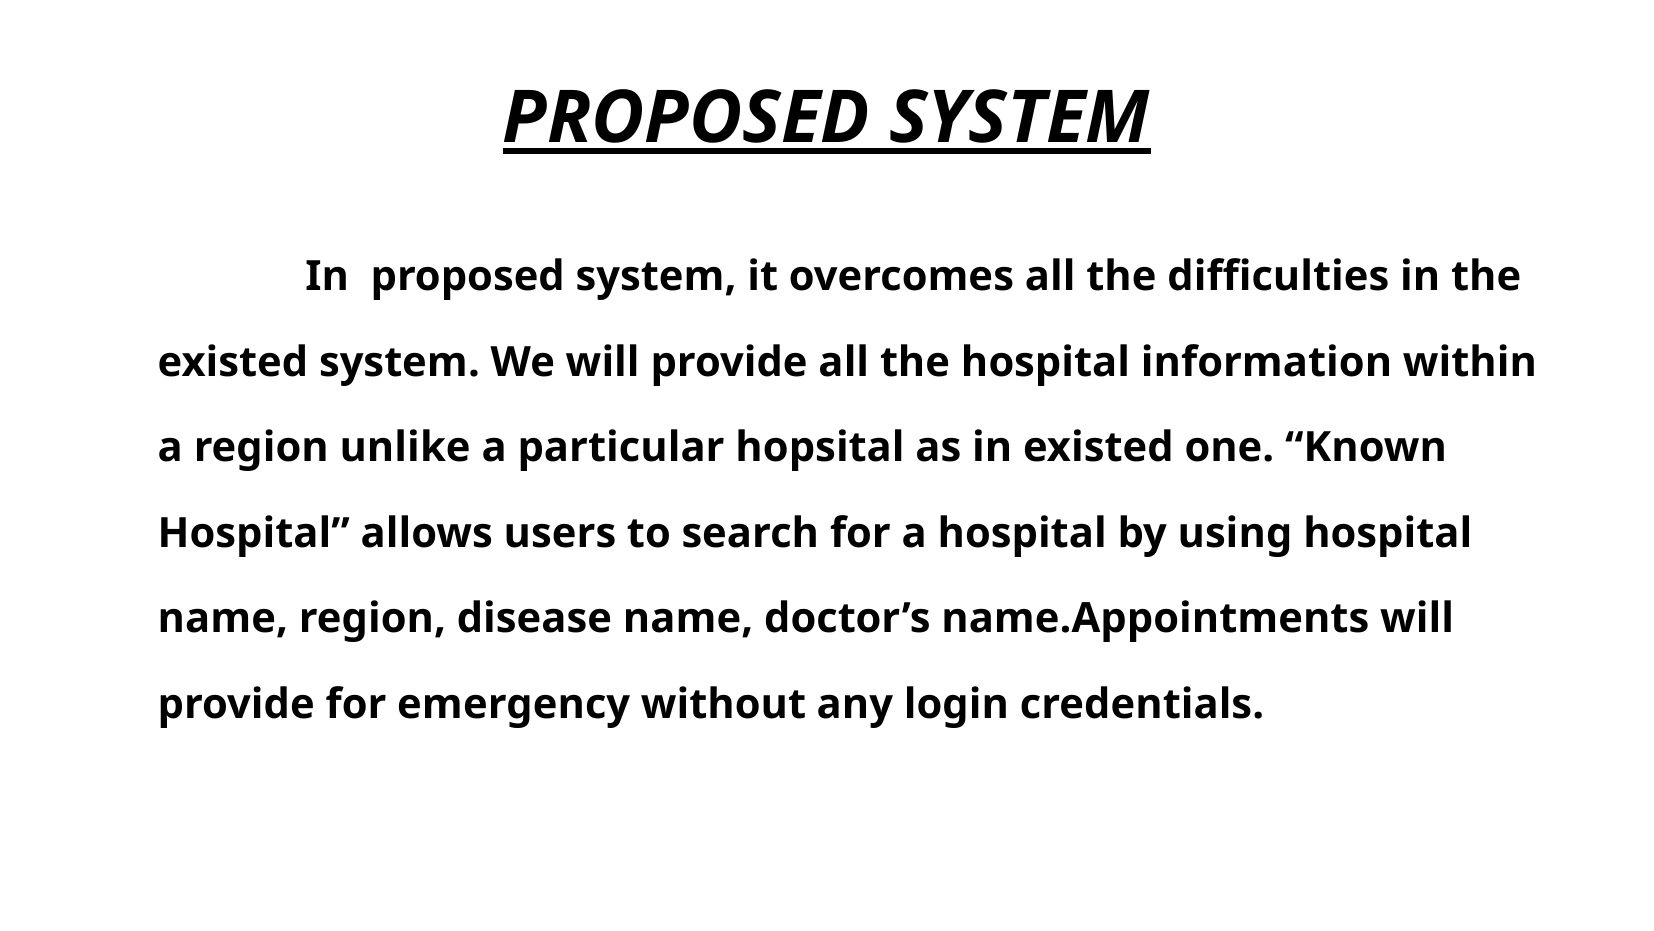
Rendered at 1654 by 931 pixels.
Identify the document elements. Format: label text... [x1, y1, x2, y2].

list In proposed system, it overcomes all the difficulties in the existed system. We will provide all the hospital information within a region unlike a particular hopsital as in existed one. “Known Hospital” allows users to search for a hospital by using hospital name, region, disease name, doctor’s name.Appointments will provide for emergency without any login credentials. [82, 217, 1571, 758]
title PROPOSED SYSTEM [82, 37, 1571, 193]
